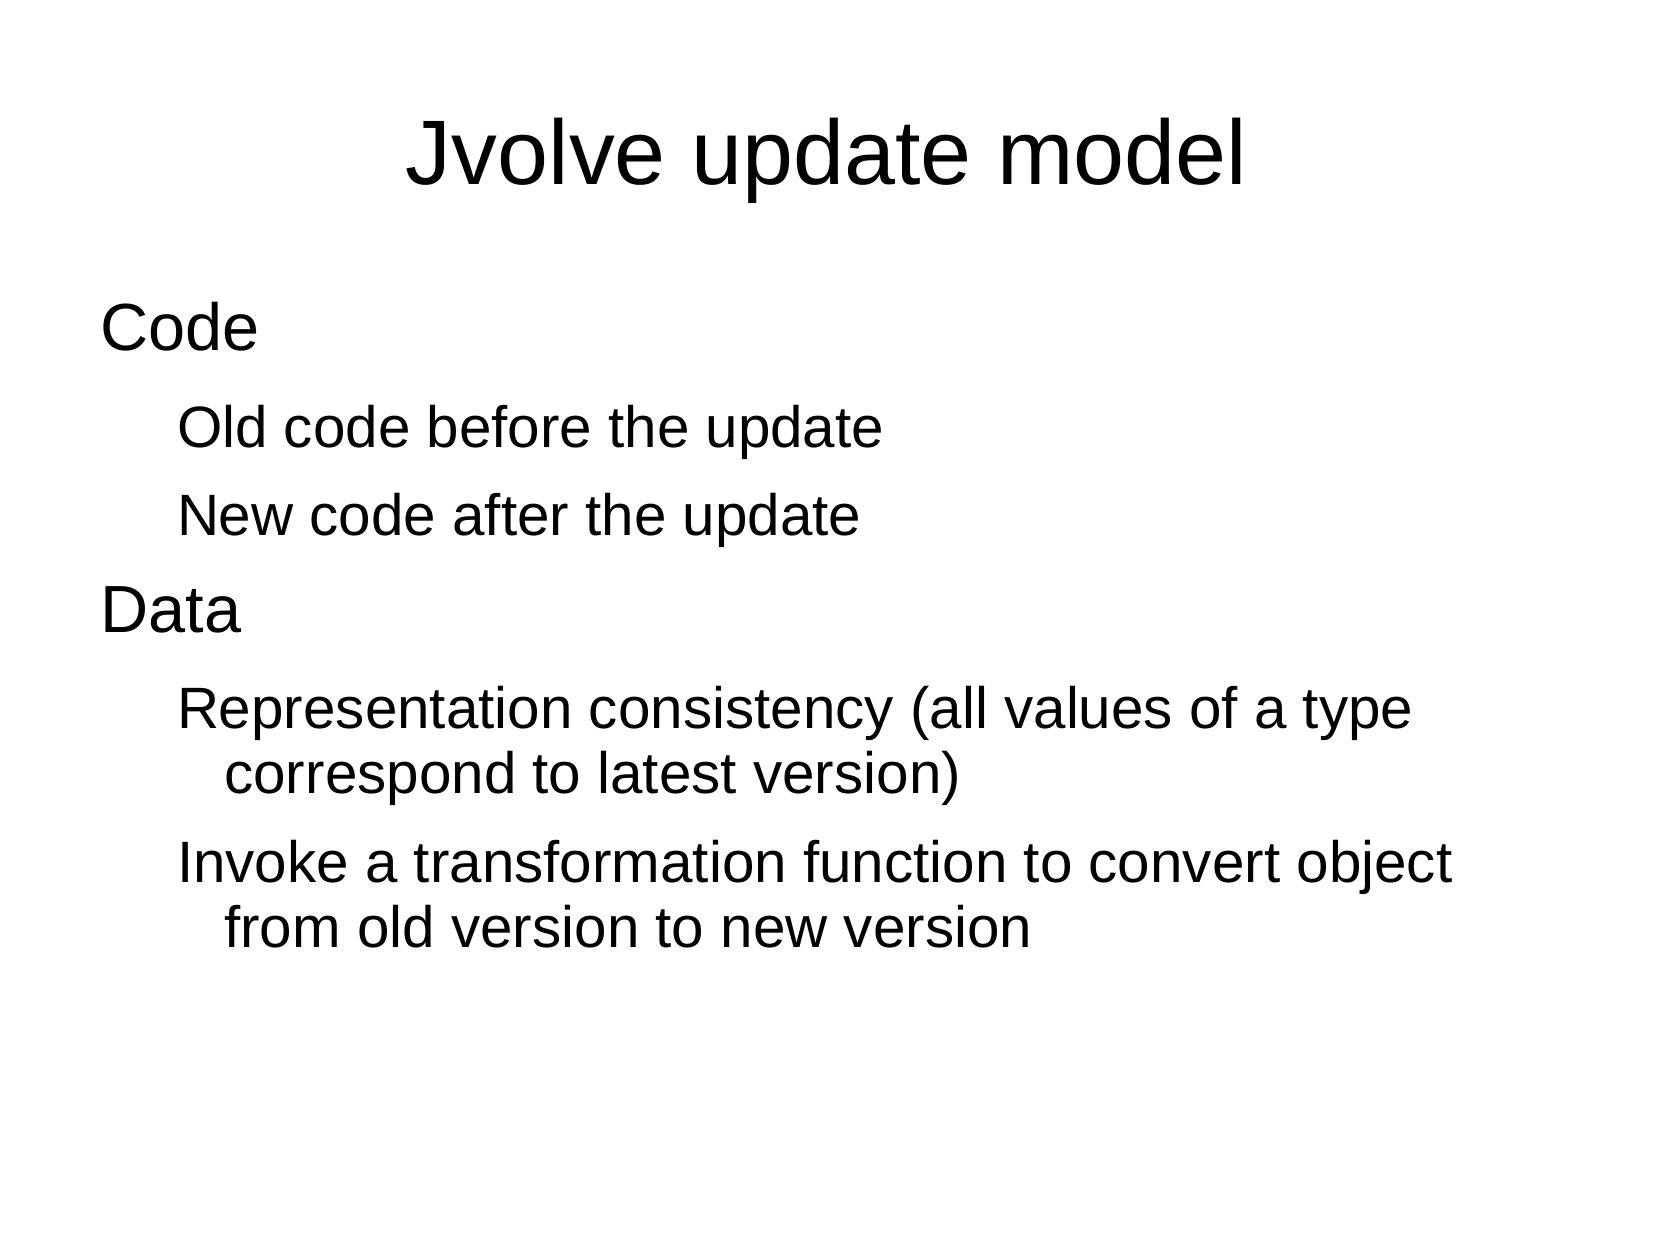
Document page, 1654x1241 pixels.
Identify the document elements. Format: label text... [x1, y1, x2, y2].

title Jvolve update model [82, 49, 1571, 257]
list Code Old code before the update New code after the update Data Representation consistency (all values of a type correspond to latest version) Invoke a transformation function to convert object from old version to new version [82, 290, 1571, 1094]
